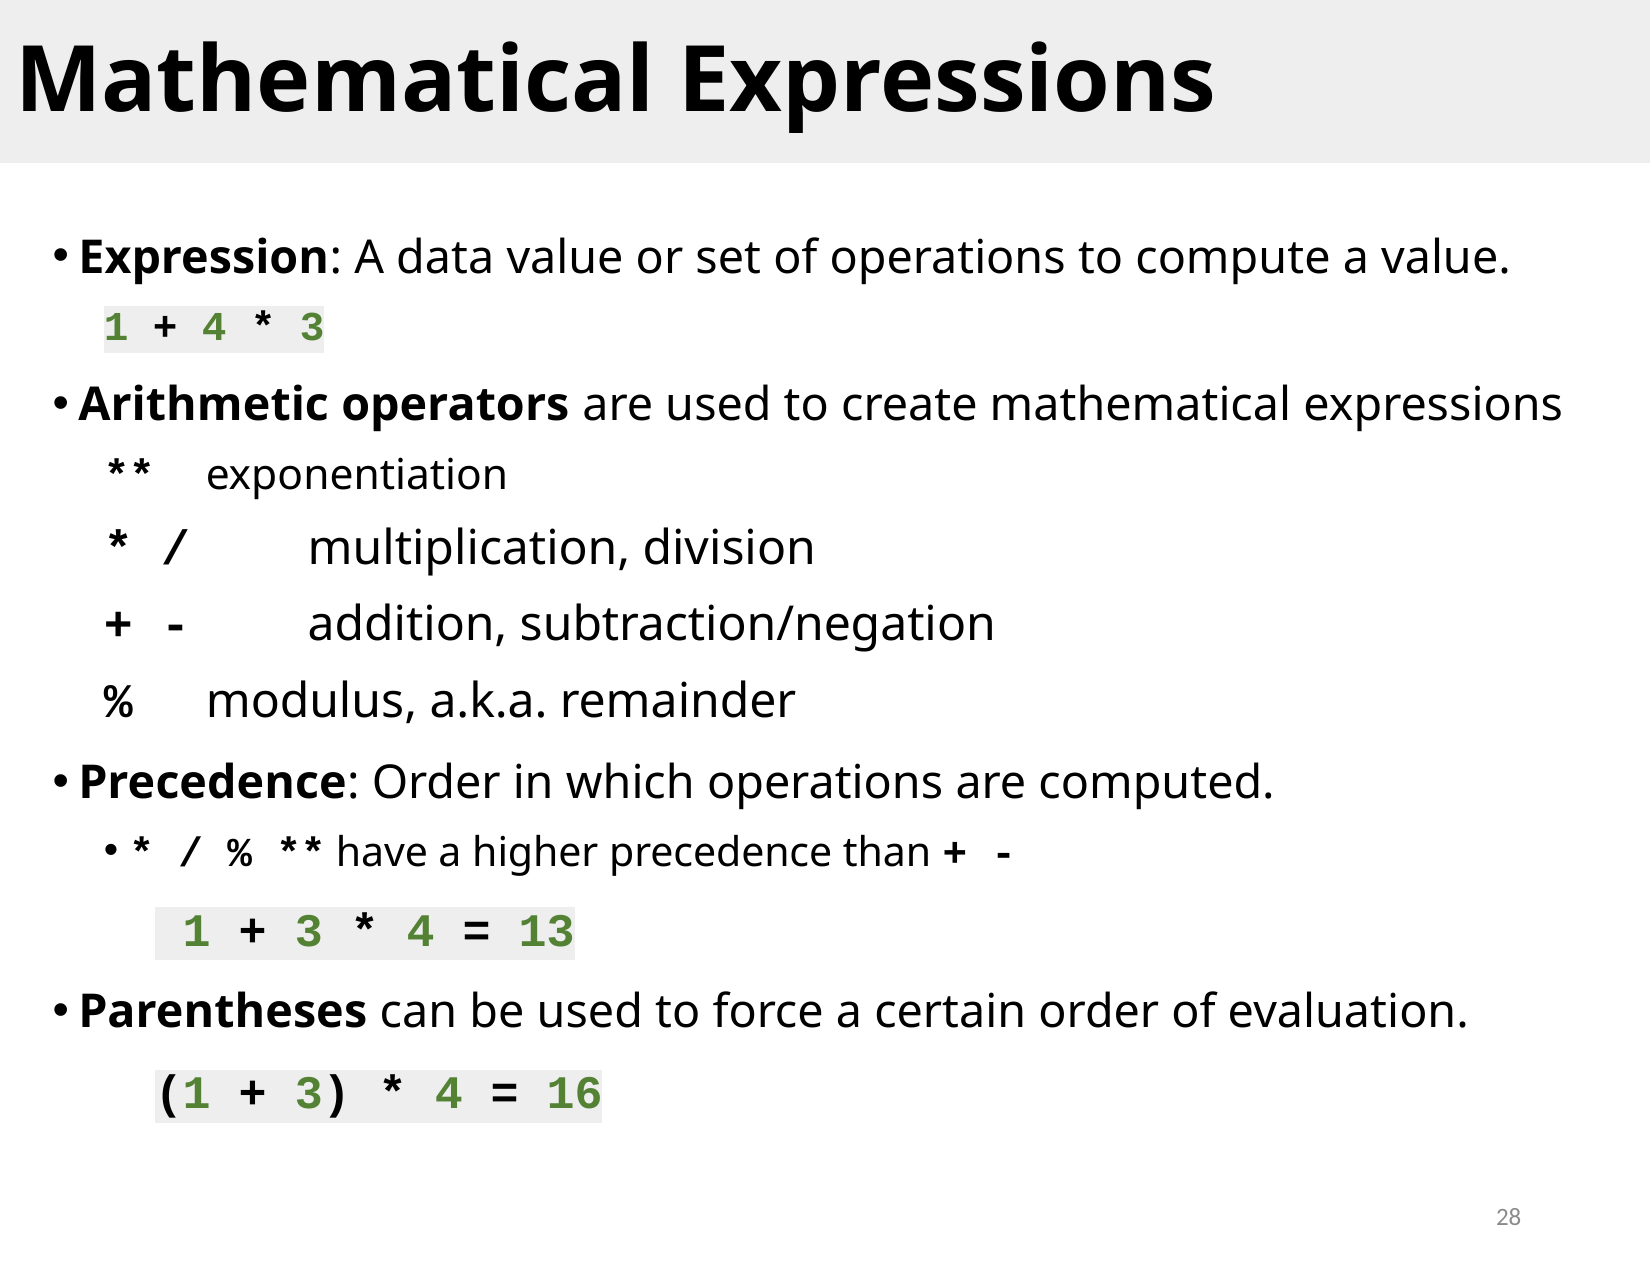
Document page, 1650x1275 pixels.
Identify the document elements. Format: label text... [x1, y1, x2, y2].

title Mathematical Expressions [0, 0, 1650, 163]
list Expression: A data value or set of operations to compute a value. 1 + 4 * 3 Arithmetic operators are used to create mathematical expressions ** exponentiation * / multiplication, division + - addition, subtraction/negation % modulus, a.k.a. remainder Precedence: Order in which operations are computed. * / % ** have a higher precedence than + - 1 + 3 * 4 = 13 Parentheses can be used to force a certain order of evaluation. (1 + 3) * 4 = 16 [37, 207, 1595, 1149]
